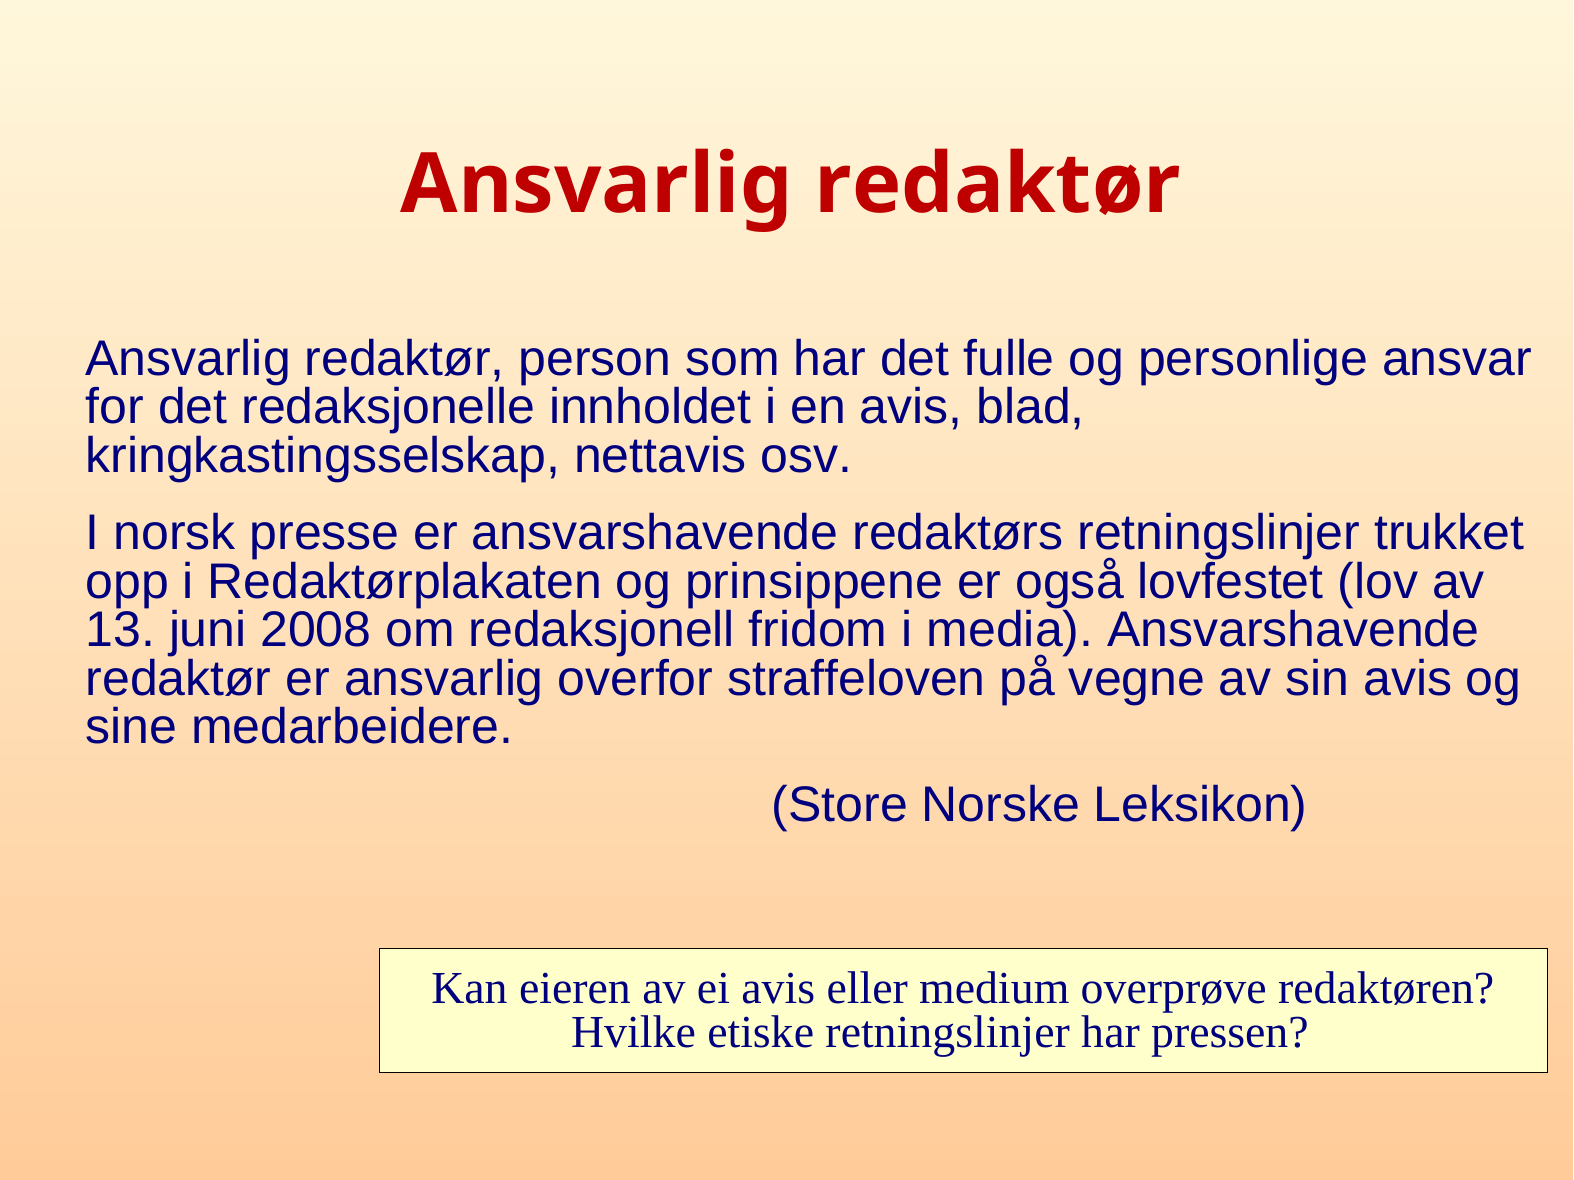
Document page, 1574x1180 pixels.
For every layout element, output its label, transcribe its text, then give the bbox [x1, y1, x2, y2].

text_box Kan eieren av ei avis eller medium overprøve redaktøren? Hvilke etiske retningslinjer har pressen? [379, 948, 1548, 1073]
list Ansvarlig redaktør, person som har det fulle og personlige ansvar for det redaksjonelle innholdet i en avis, blad, kringkastingsselskap, nettavis osv. I norsk presse er ansvarshavende redaktørs retningslinjer trukket opp i Redaktørplakaten og prinsippene er også lovfestet (lov av 13. juni 2008 om redaksjonell fridom i media). Ansvarshavende redaktør er ansvarlig overfor straffeloven på vegne av sin avis og sine medarbeidere. (Store Norske Leksikon) [85, 336, 1539, 1170]
title Ansvarlig redaktør [39, 54, 1543, 309]
